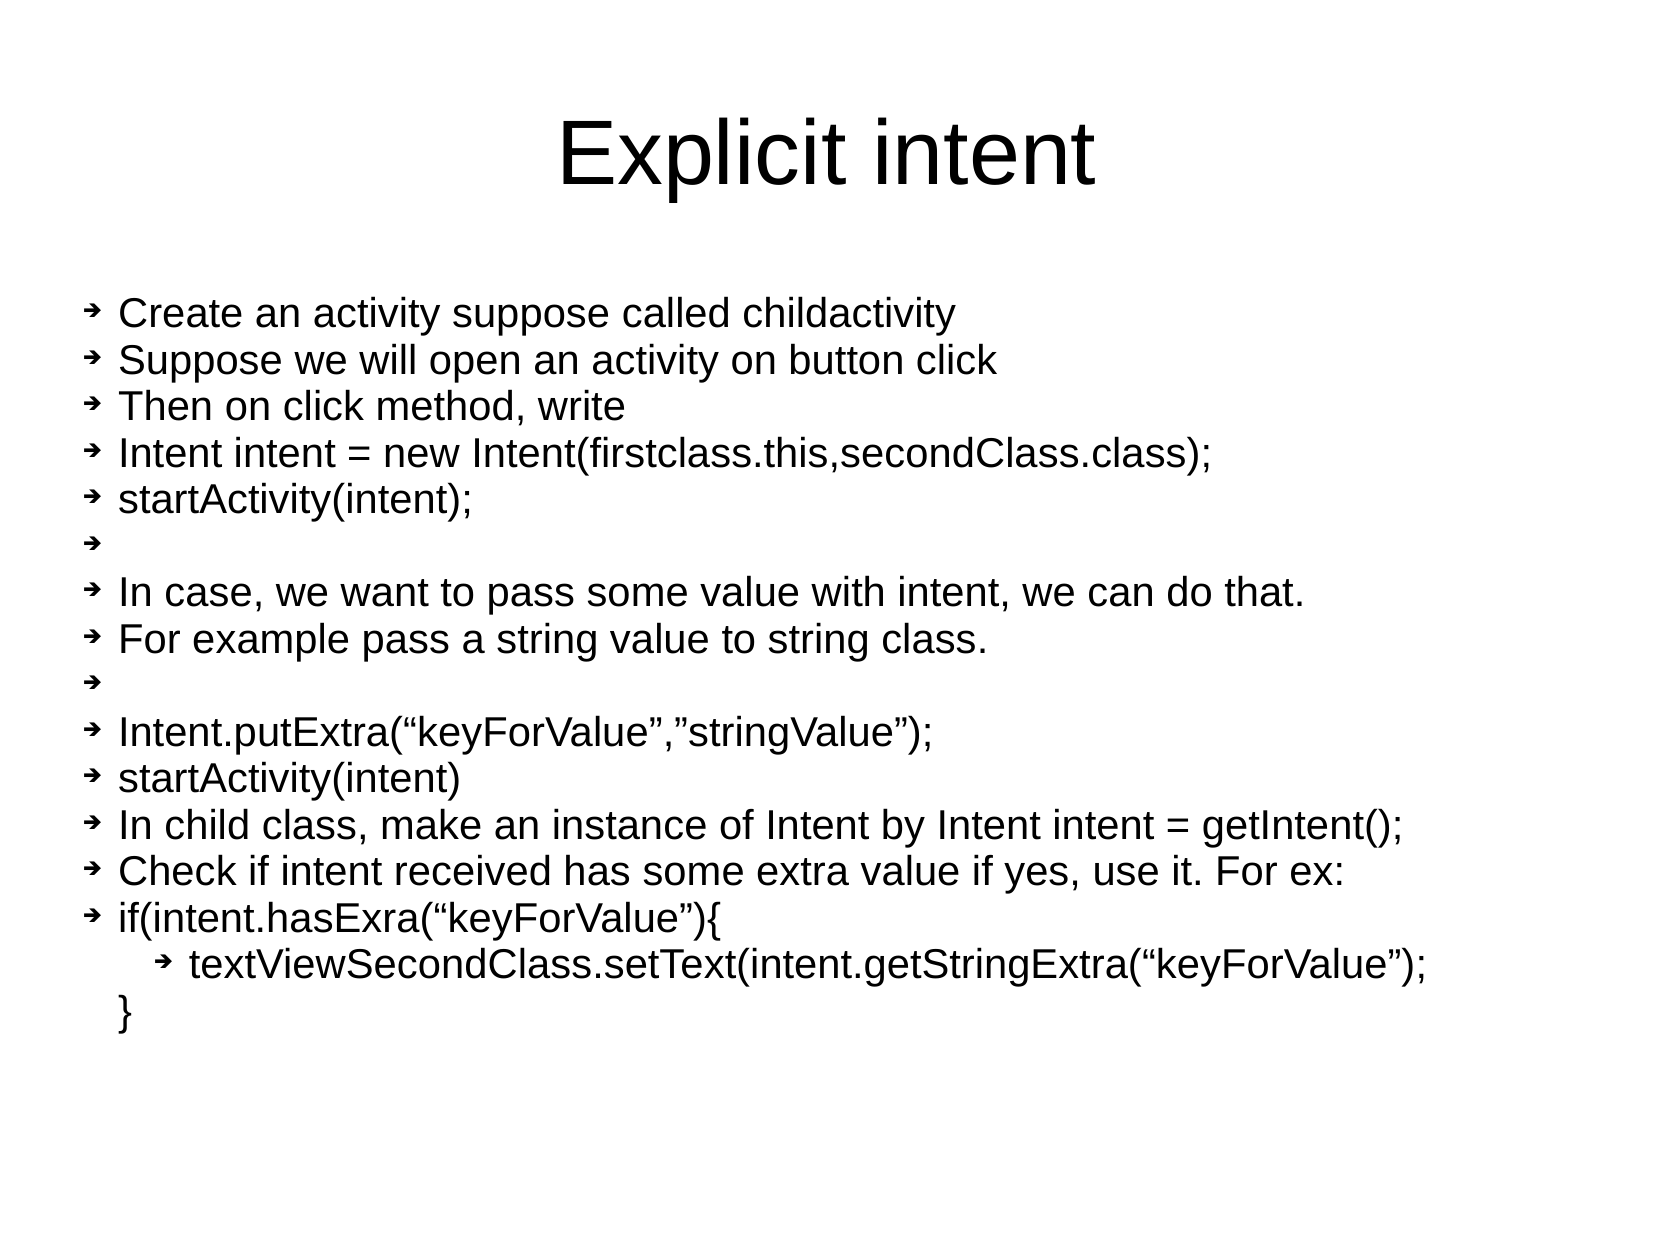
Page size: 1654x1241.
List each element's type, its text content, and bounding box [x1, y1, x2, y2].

subtitle Create an activity suppose called childactivity Suppose we will open an activity on button click Then on click method, write Intent intent = new Intent(firstclass.this,secondClass.class); startActivity(intent); In case, we want to pass some value with intent, we can do that. For example pass a string value to string class. Intent.putExtra(“keyForValue”,”stringValue”); startActivity(intent) In child class, make an instance of Intent by Intent intent = getIntent(); Check if intent received has some extra value if yes, use it. For ex: if(intent.hasExra(“keyForValue”){ textViewSecondClass.setText(intent.getStringExtra(“keyForValue”); } [82, 290, 1571, 1034]
title Explicit intent [82, 49, 1571, 257]
